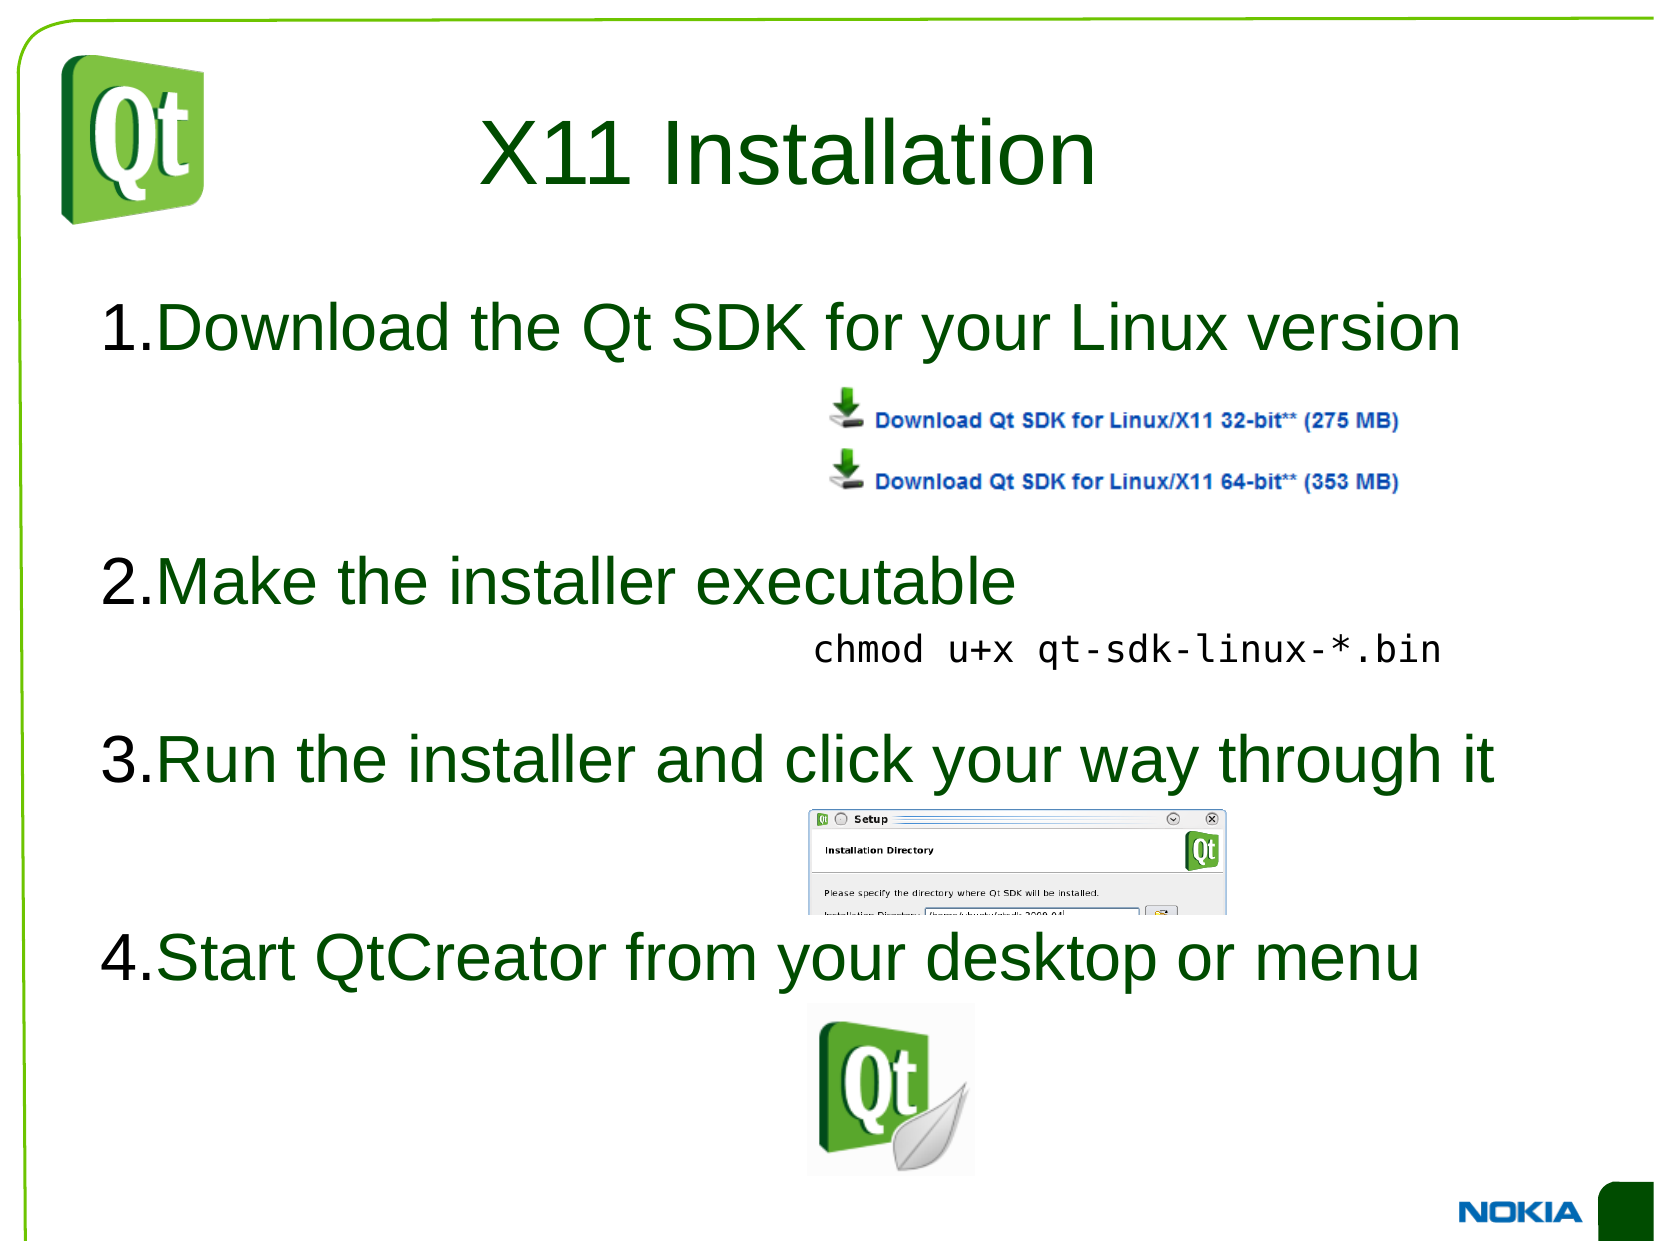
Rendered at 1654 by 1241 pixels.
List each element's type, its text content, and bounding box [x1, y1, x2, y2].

title X11 Installation [251, 49, 1327, 257]
picture [807, 1003, 975, 1176]
picture [61, 55, 204, 225]
list Download the Qt SDK for your Linux version Make the installer executable Run the installer and click your way through it Start QtCreator from your desktop or menu [82, 290, 1571, 1094]
picture [1459, 1201, 1583, 1223]
picture [799, 796, 1231, 916]
text_box chmod u+x qt-sdk-linux-*.bin [797, 620, 1536, 680]
picture [817, 378, 1418, 502]
